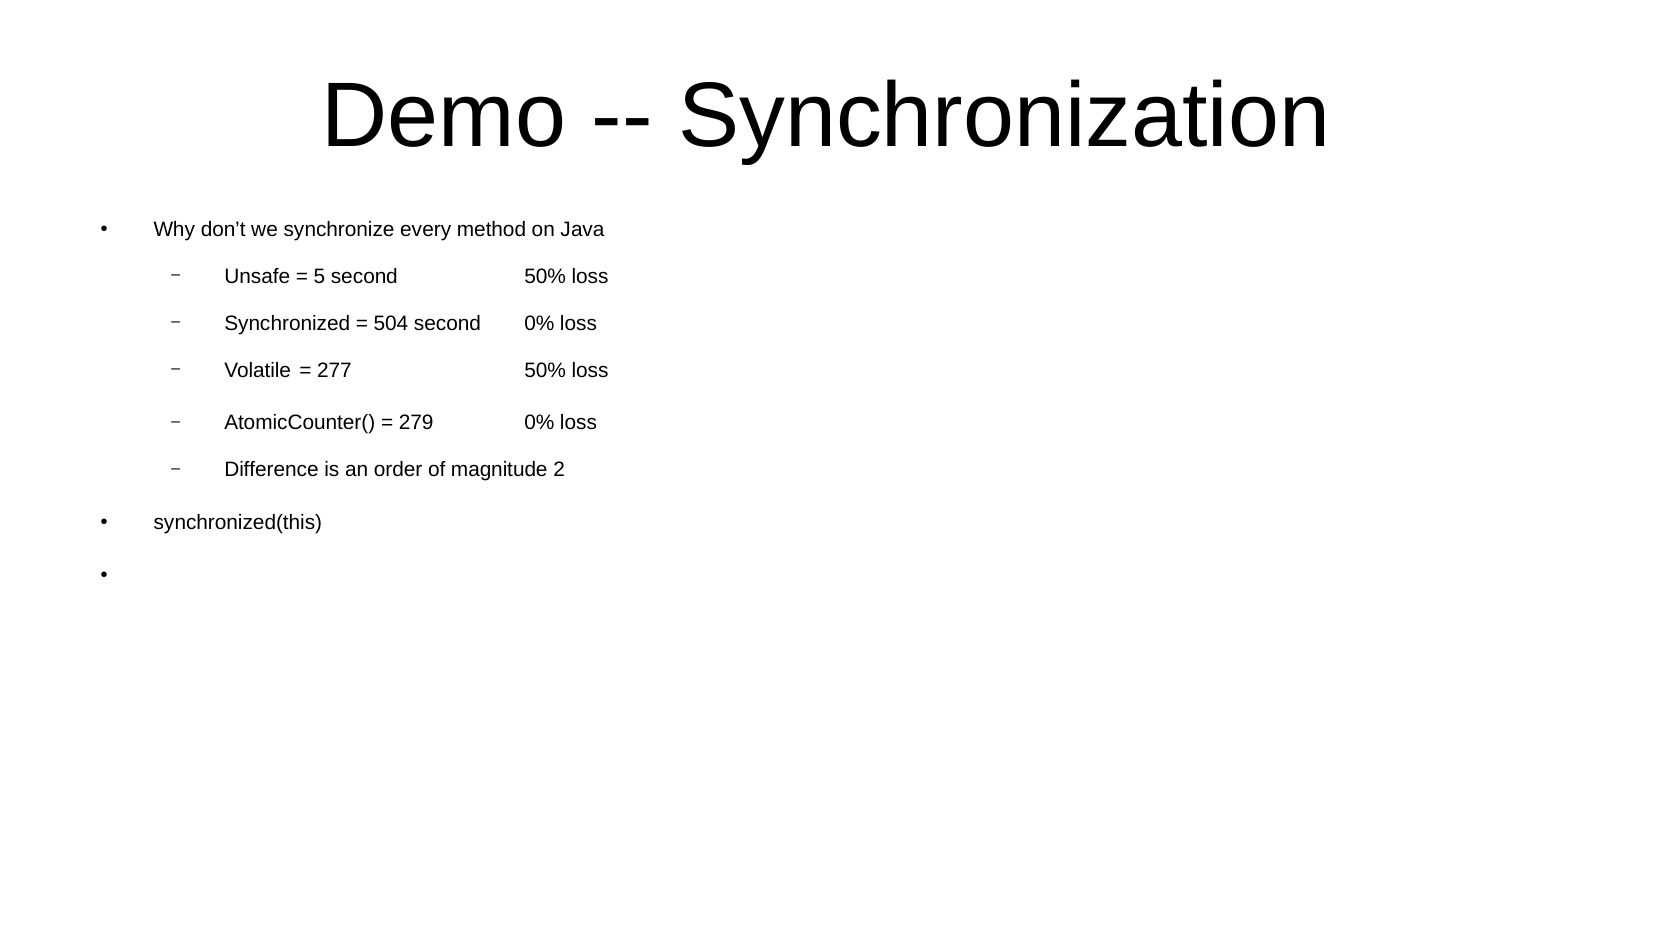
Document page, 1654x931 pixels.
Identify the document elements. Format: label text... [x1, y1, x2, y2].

title Demo -- Synchronization [82, 37, 1571, 193]
list Why don’t we synchronize every method on Java Unsafe = 5 second 50% loss Synchronized = 504 second 0% loss Volatile = 277 50% loss AtomicCounter() = 279 0% loss Difference is an order of magnitude 2 synchronized(this) [82, 217, 1613, 901]
